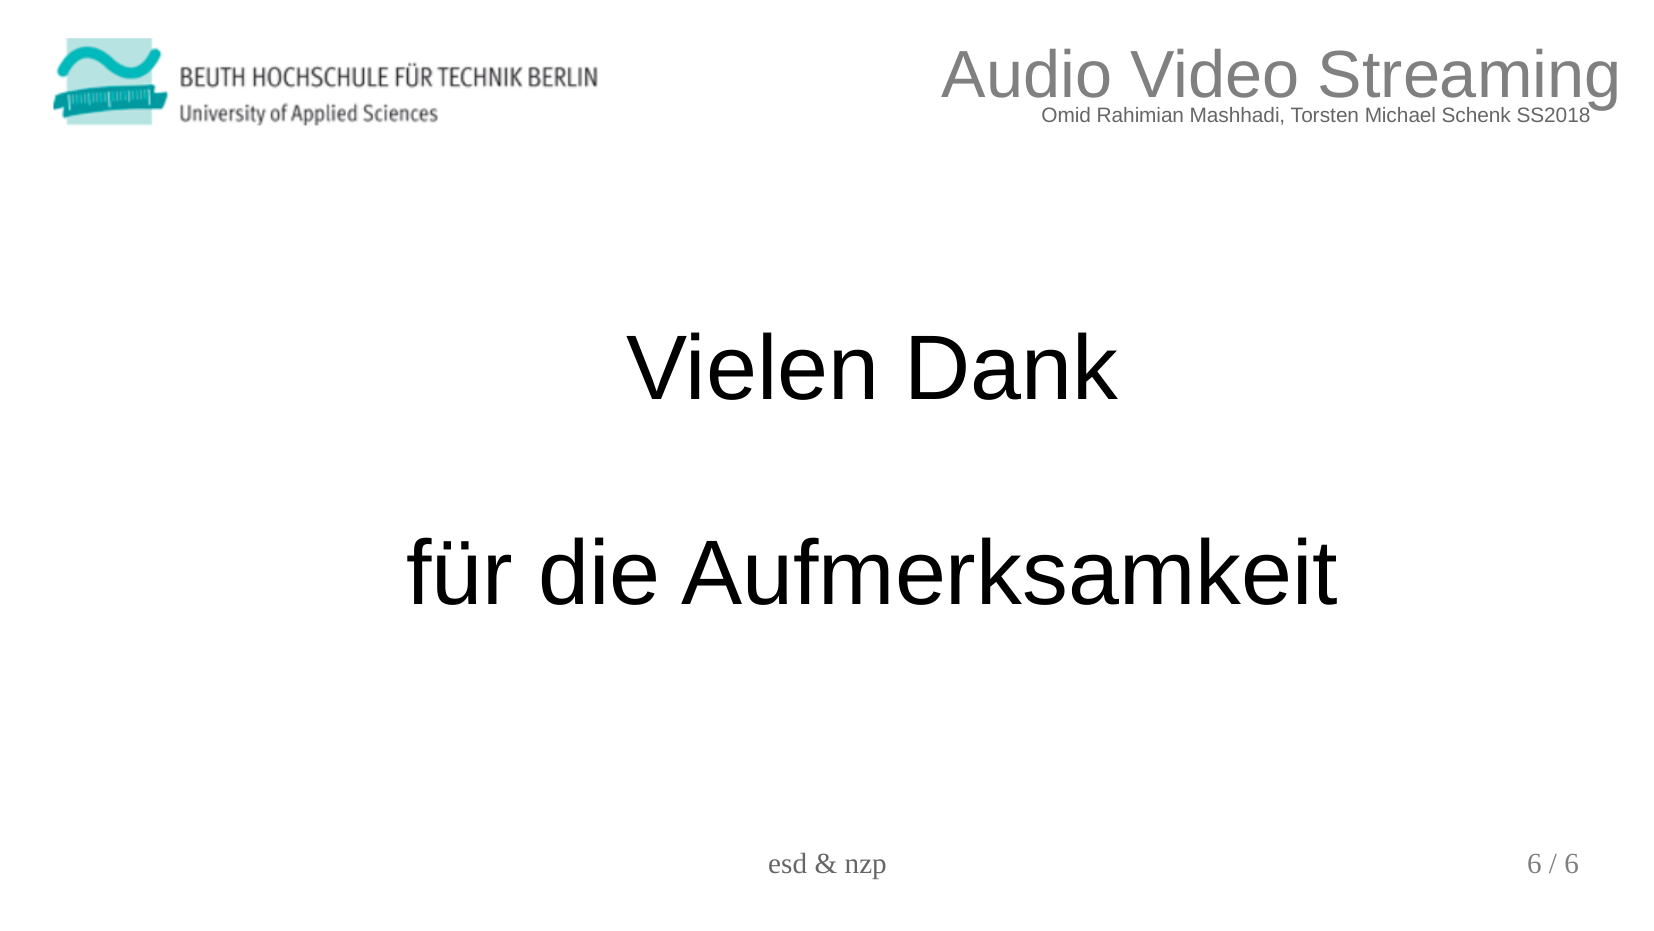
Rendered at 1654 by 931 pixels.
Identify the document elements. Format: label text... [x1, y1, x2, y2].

title [82, 12, 1571, 218]
text_box / 6 [1526, 840, 1632, 888]
text_box Omid Rahimian Mashhadi, Torsten Michael Schenk SS2018 [1026, 96, 1611, 151]
text_box Vielen Dank für die Aufmerksamkeit [183, 259, 1528, 756]
picture [15, 29, 661, 145]
text_box Audio Video Streaming [927, 29, 1654, 120]
